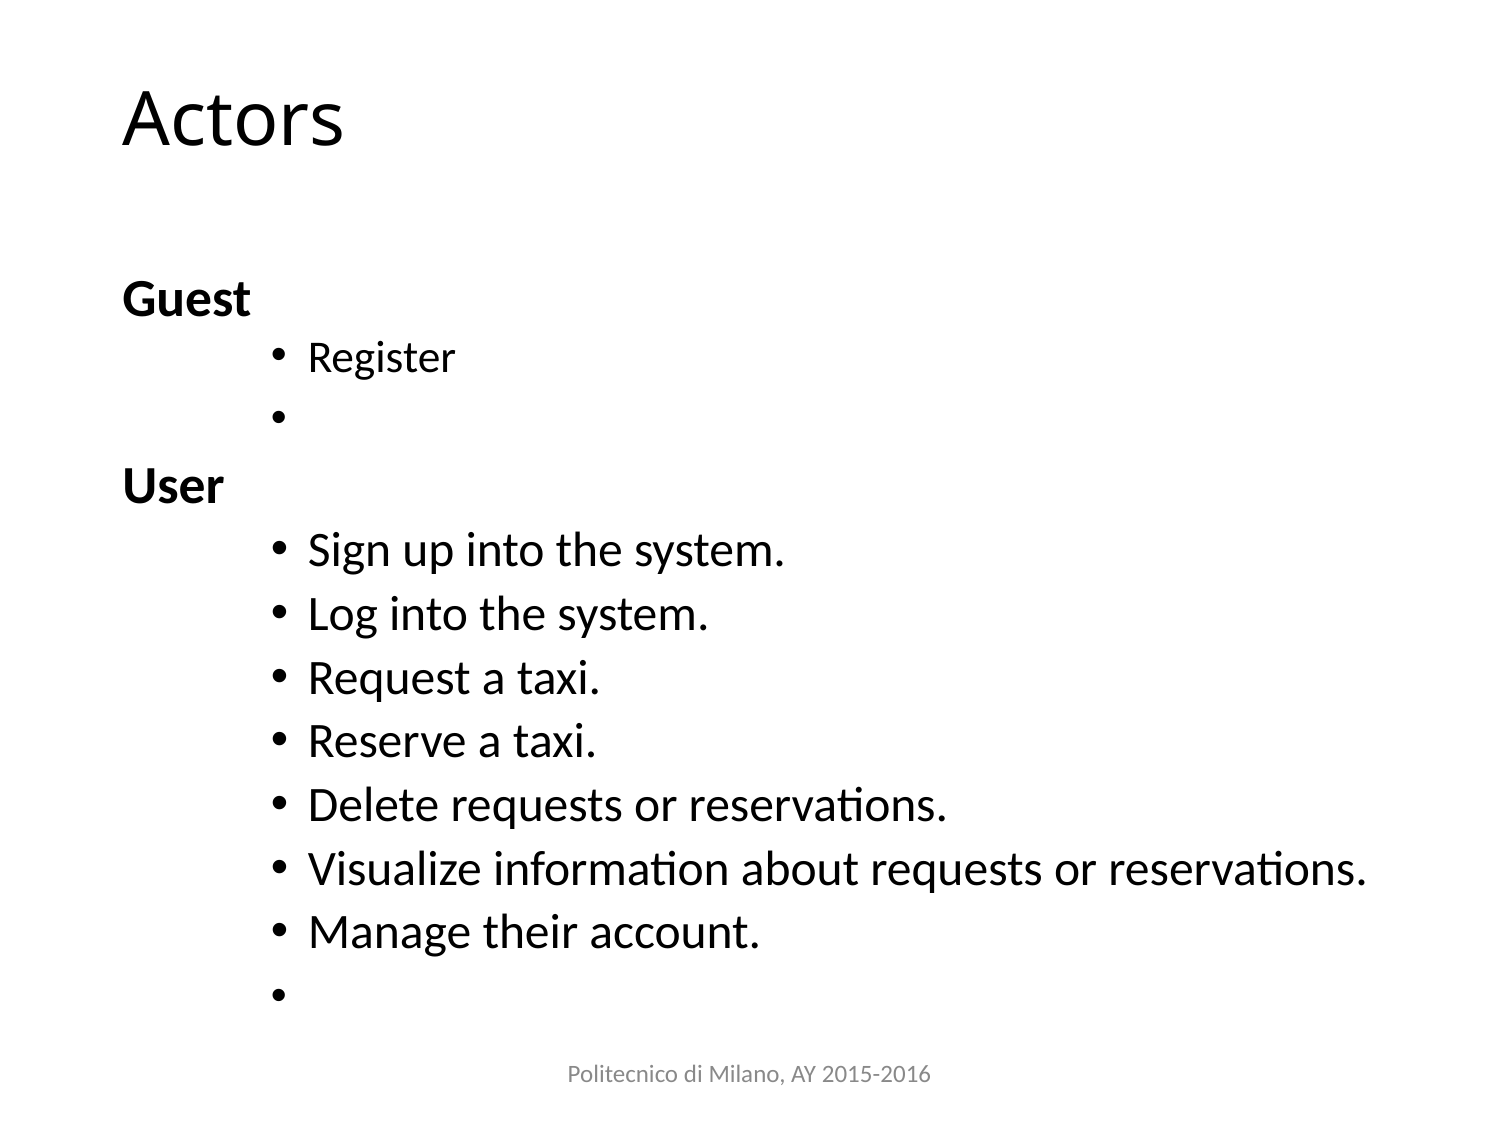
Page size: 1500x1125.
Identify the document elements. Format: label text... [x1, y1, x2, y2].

title Actors [107, 59, 1395, 183]
text_box Politecnico di Milano, AY 2015-2016 [496, 1042, 1004, 1103]
list Guest Register User Sign up into the system. Log into the system. Request a taxi. Reserve a taxi. Delete requests or reservations. Visualize information about requests or reservations. Manage their account. [107, 183, 1395, 1014]
